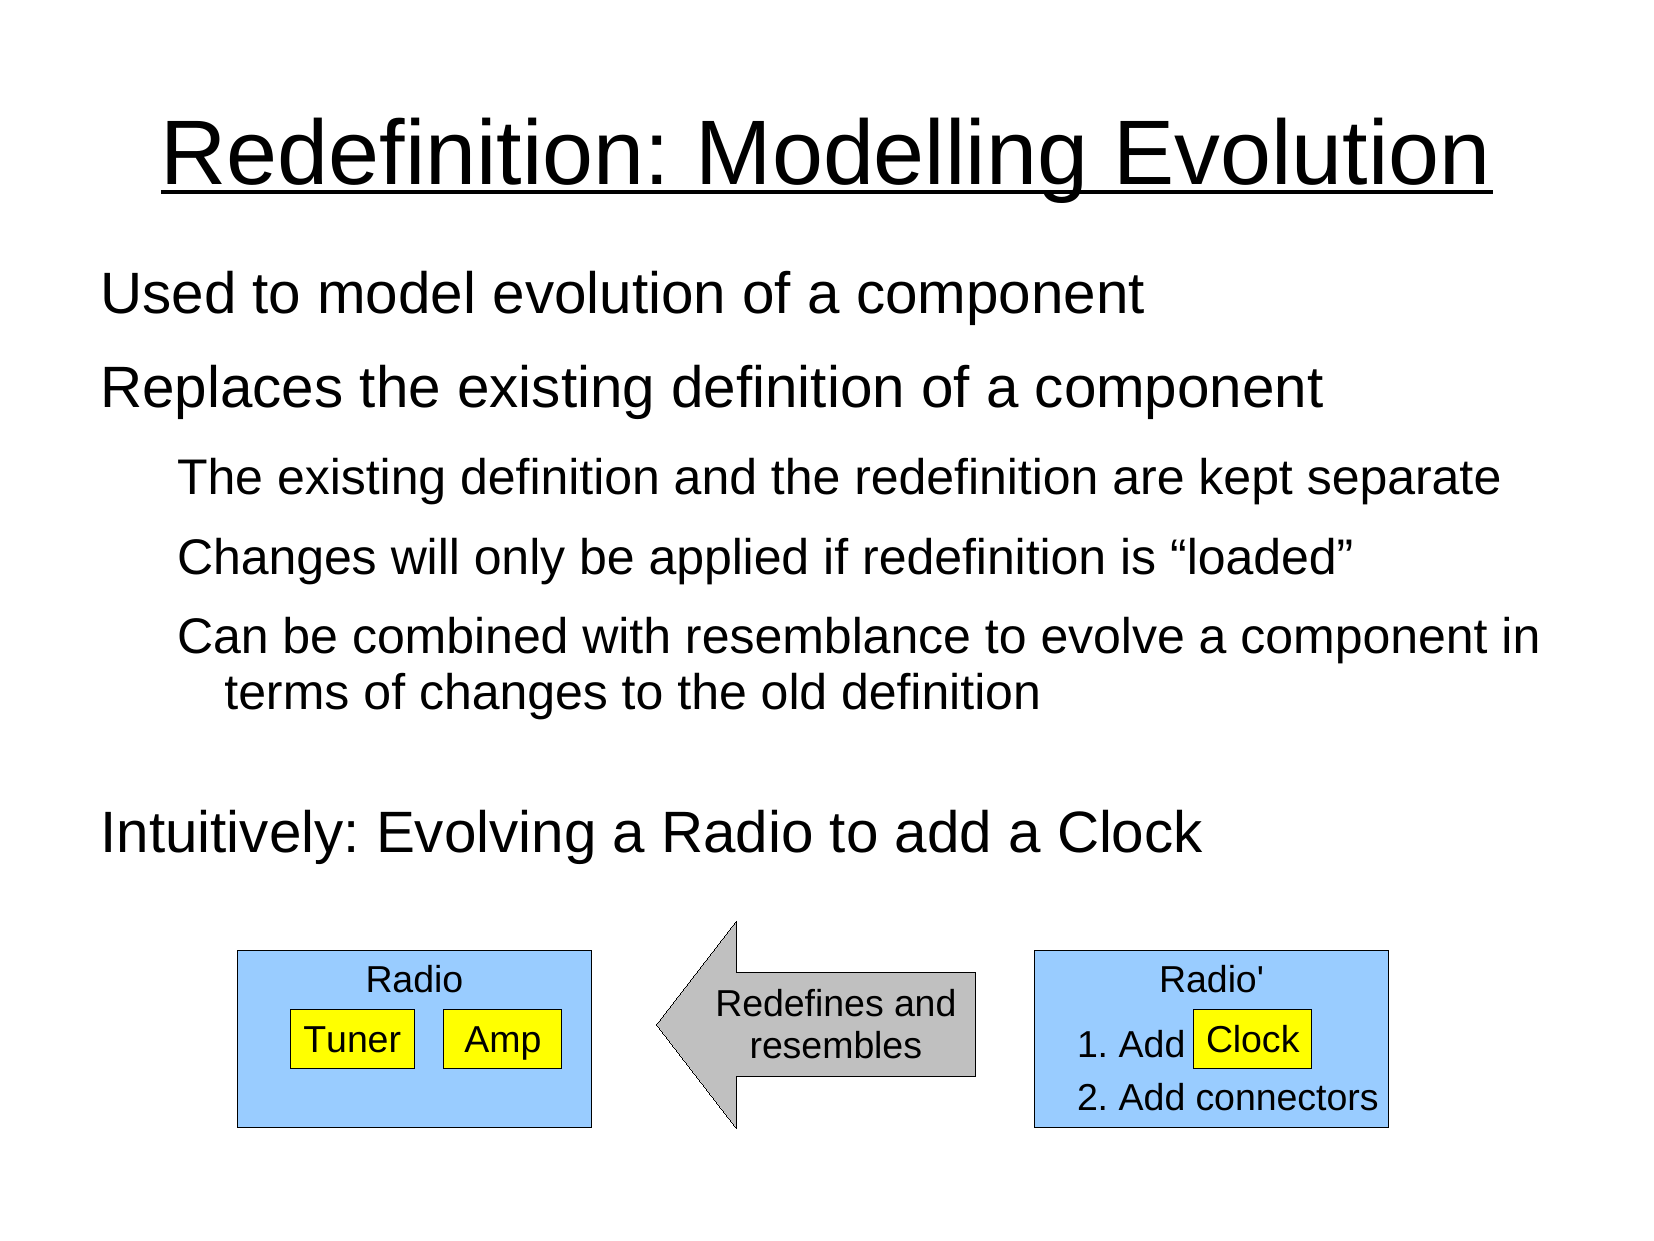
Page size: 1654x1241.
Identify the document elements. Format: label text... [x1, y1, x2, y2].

list Used to model evolution of a component Replaces the existing definition of a component The existing definition and the redefinition are kept separate Changes will only be applied if redefinition is “loaded” Can be combined with resemblance to evolve a component in terms of changes to the old definition Intuitively: Evolving a Radio to add a Clock [82, 260, 1571, 1080]
text_box Amp [443, 1009, 562, 1069]
text_box Tuner [290, 1009, 415, 1069]
text_box 1. Add [1062, 1015, 1201, 1068]
text_box Redefines and resembles [656, 921, 976, 1129]
text_box Radio' [1034, 950, 1389, 1128]
title Redefinition: Modelling Evolution [82, 49, 1571, 257]
text_box 2. Add connectors [1062, 1068, 1394, 1126]
text_box Clock [1193, 1009, 1312, 1068]
text_box Radio [237, 950, 592, 1128]
